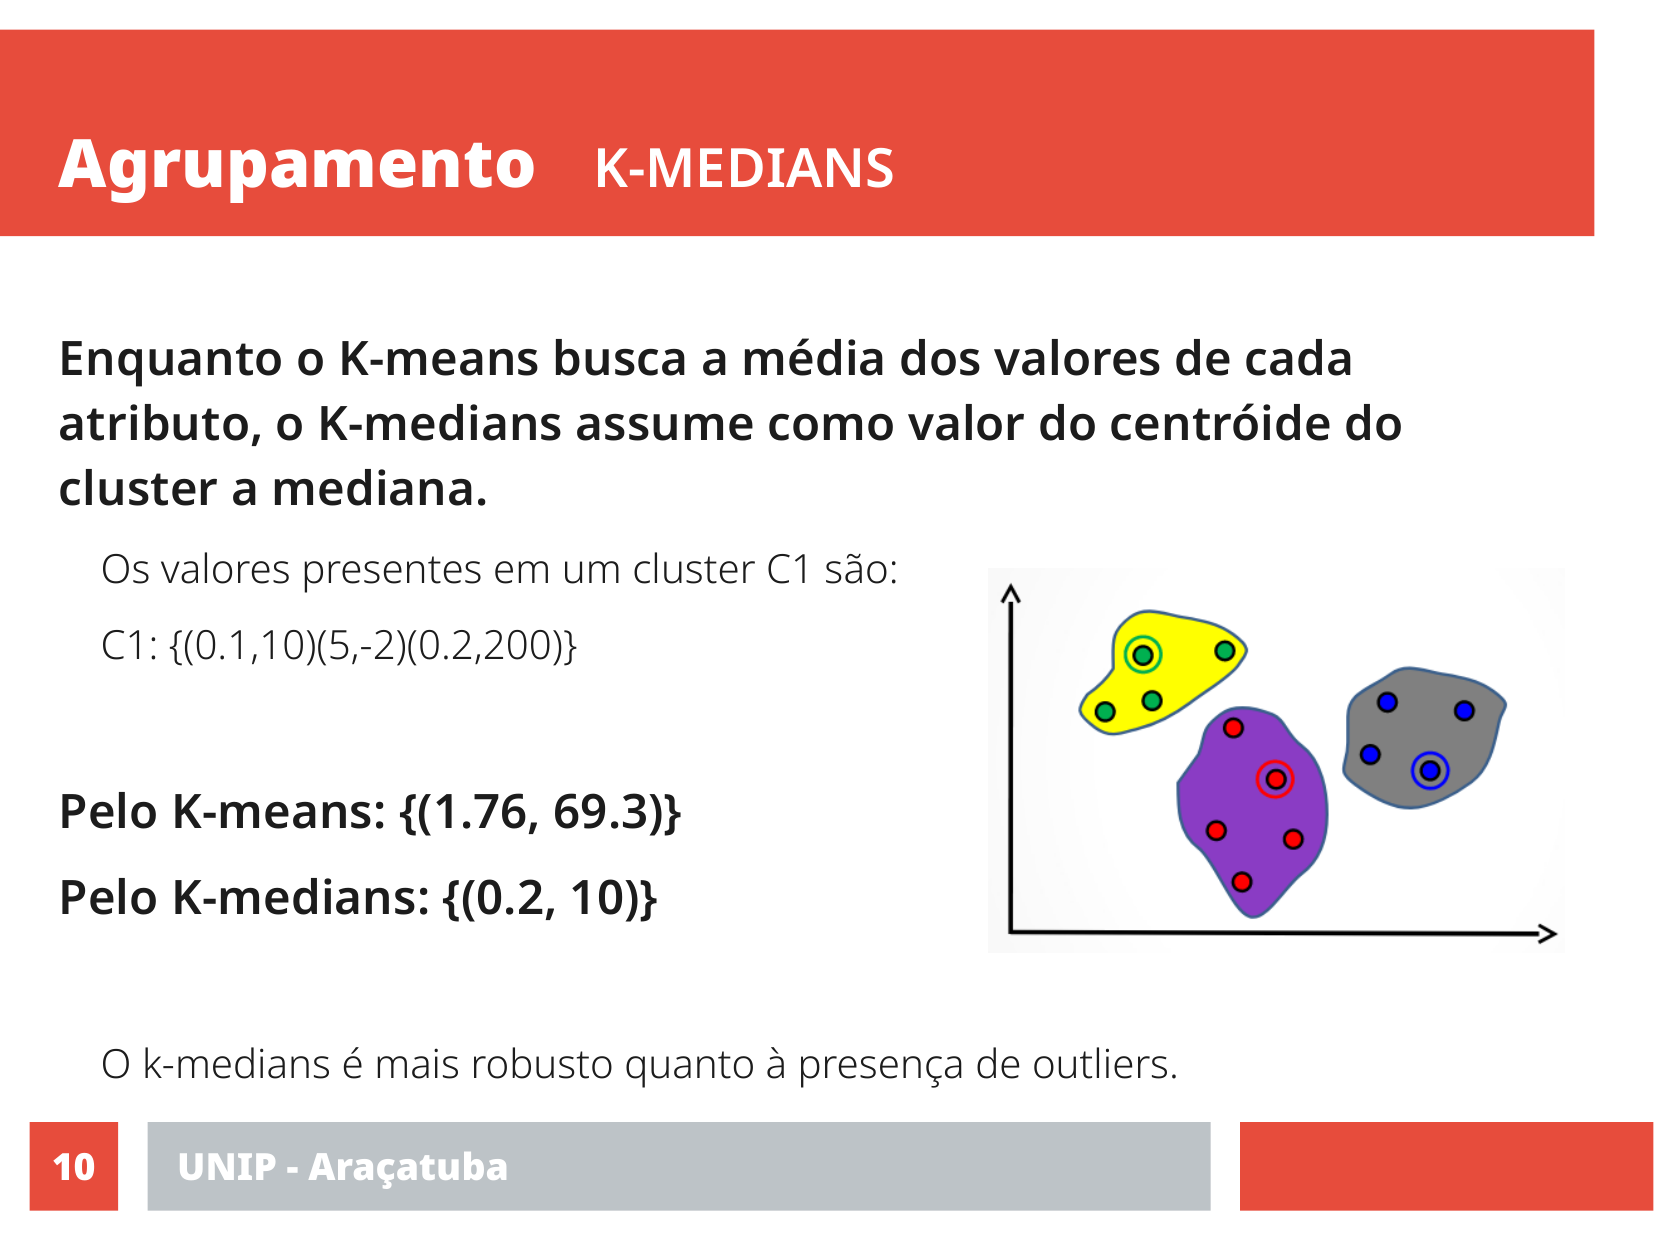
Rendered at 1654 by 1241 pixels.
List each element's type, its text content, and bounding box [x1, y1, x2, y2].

picture [988, 568, 1565, 953]
list Enquanto o K-means busca a média dos valores de cada atributo, o K-medians assume como valor do centróide do cluster a mediana. Os valores presentes em um cluster C1 são: C1: {(0.1,10)(5,-2)(0.2,200)} Pelo K-means: {(1.76, 69.3)} Pelo K-medians: {(0.2, 10)} O k-medians é mais robusto quanto à presença de outliers. [59, 324, 1565, 1093]
title Agrupamento K-MEDIANS [59, 59, 1595, 207]
